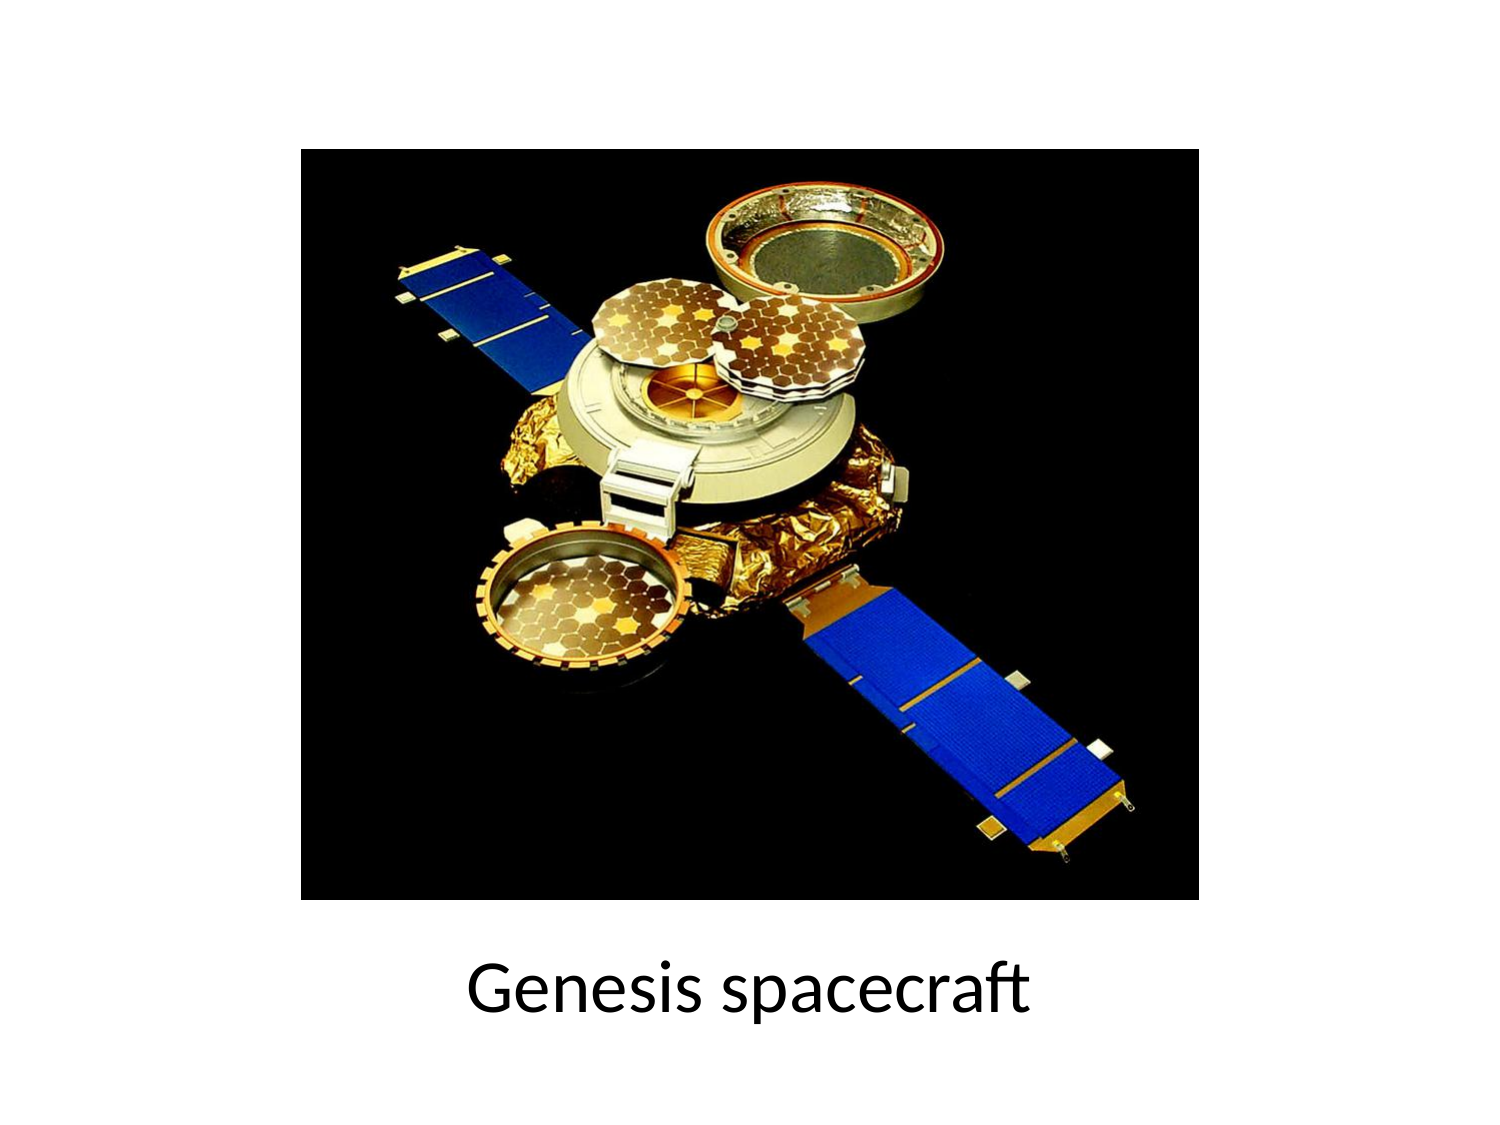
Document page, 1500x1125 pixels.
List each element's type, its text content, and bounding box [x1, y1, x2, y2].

picture [301, 149, 1199, 900]
text_box Genesis spacecraft [452, 929, 1048, 1035]
